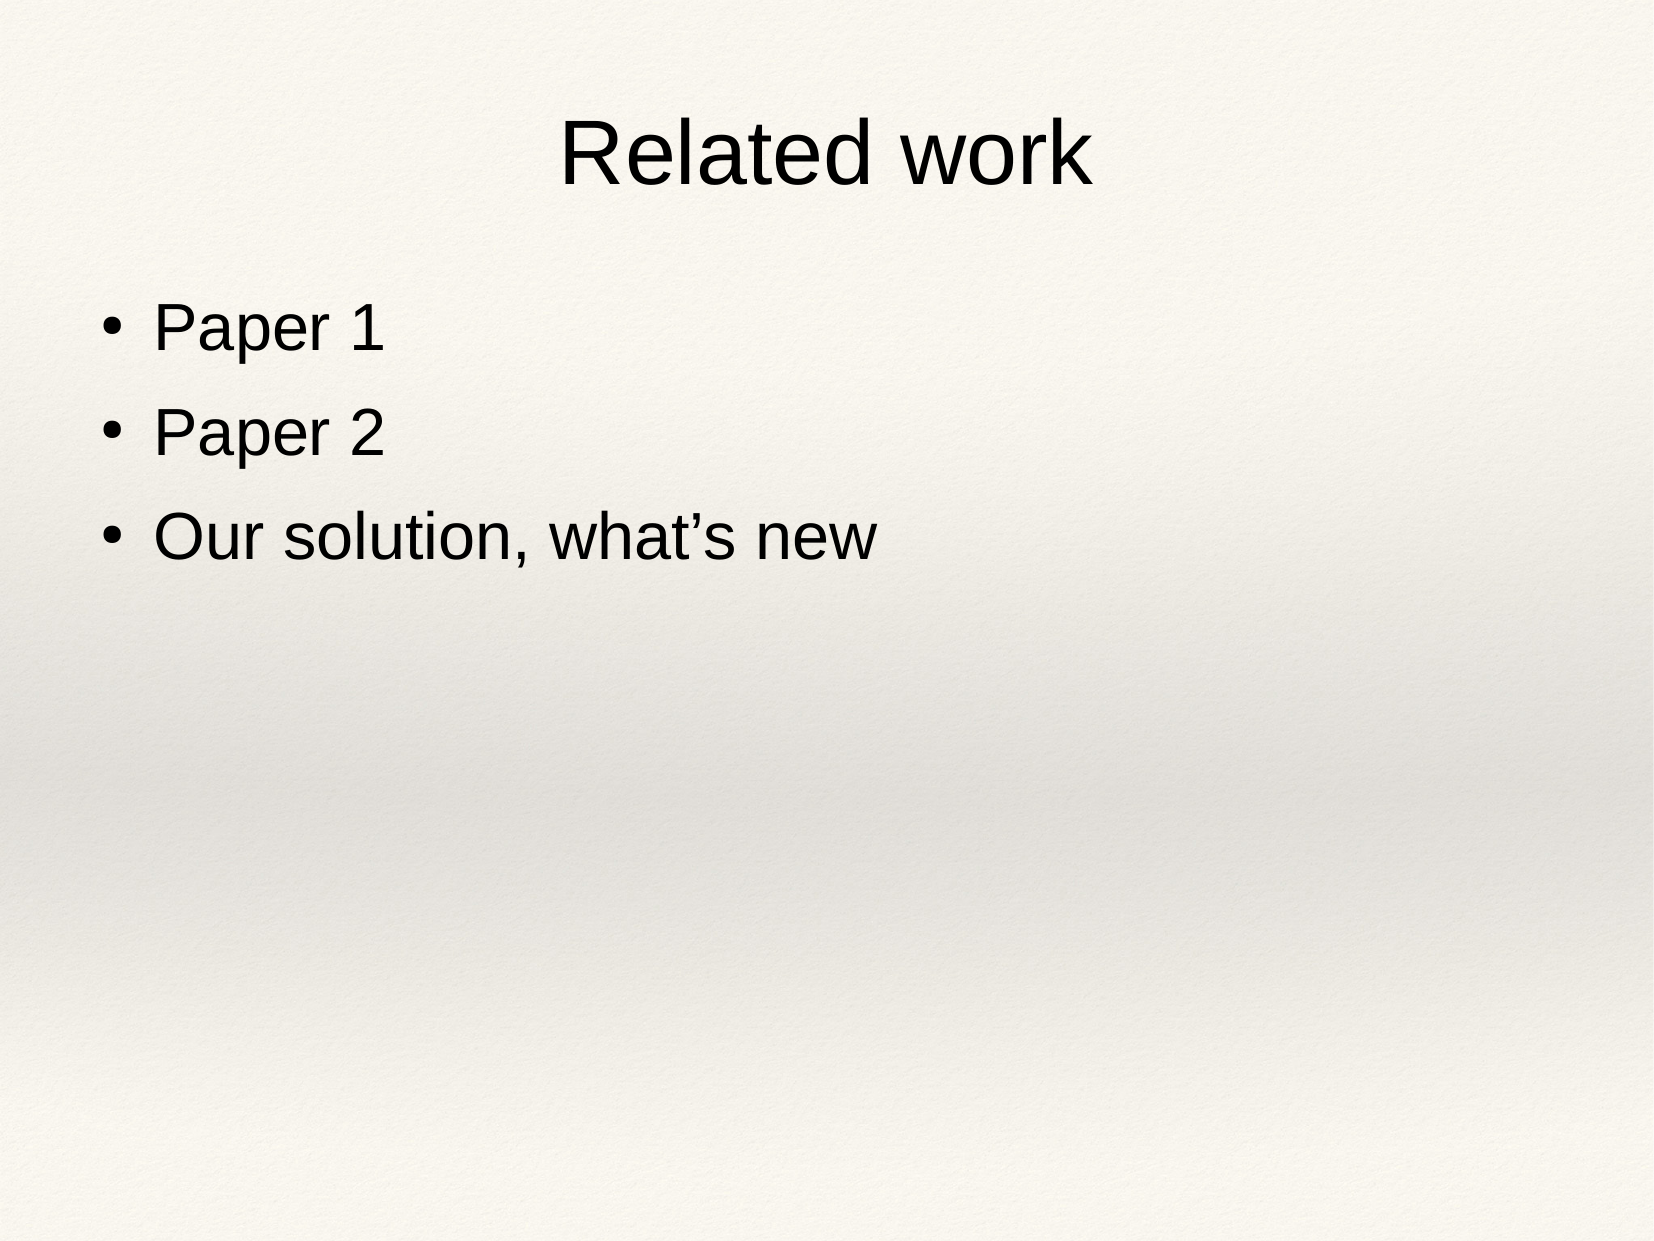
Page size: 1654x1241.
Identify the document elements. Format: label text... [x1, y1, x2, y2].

picture [0, 0, 1654, 1241]
list Paper 1 Paper 2 Our solution, what’s new [82, 290, 1571, 1010]
title Related work [82, 49, 1571, 257]
